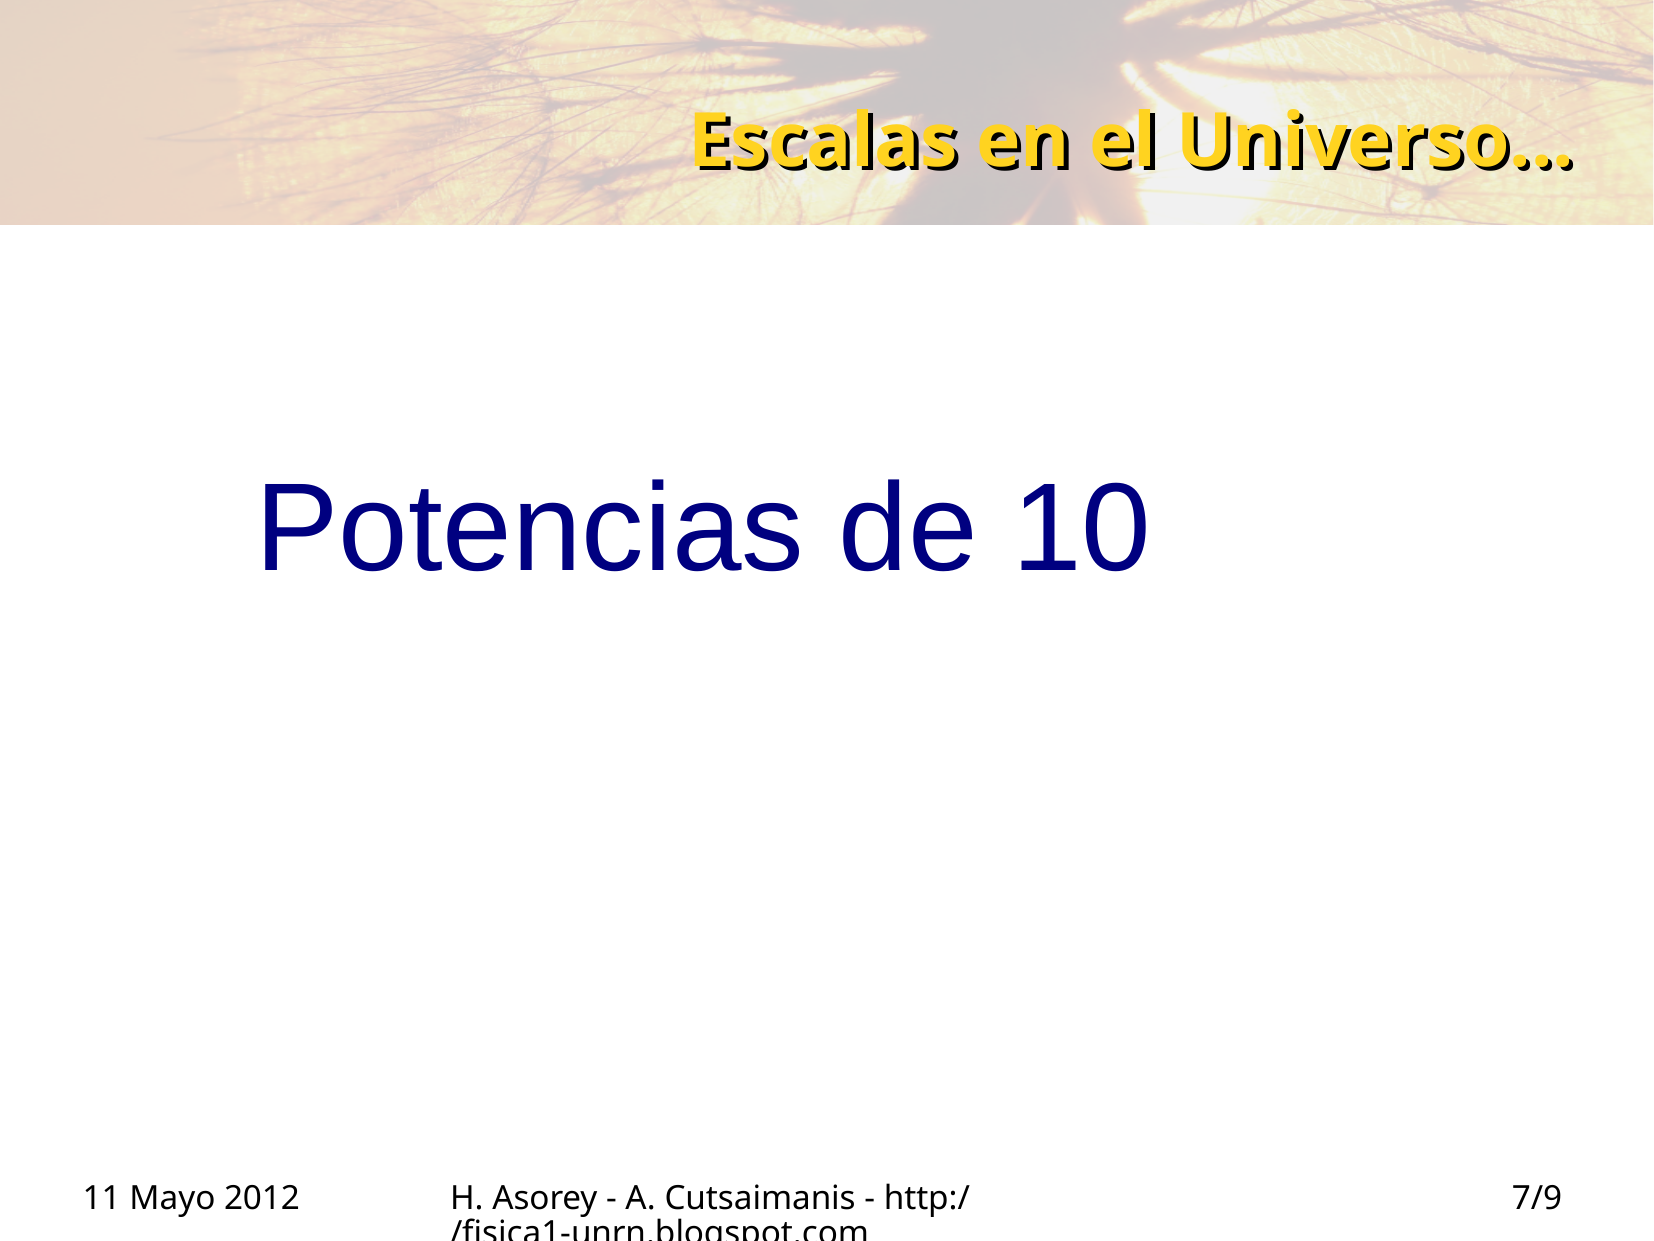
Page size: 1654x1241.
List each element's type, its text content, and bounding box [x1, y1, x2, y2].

title Escalas en el Universo... [86, 49, 1576, 226]
picture [0, 0, 1654, 225]
text_box Potencias de 10 [240, 450, 1516, 646]
